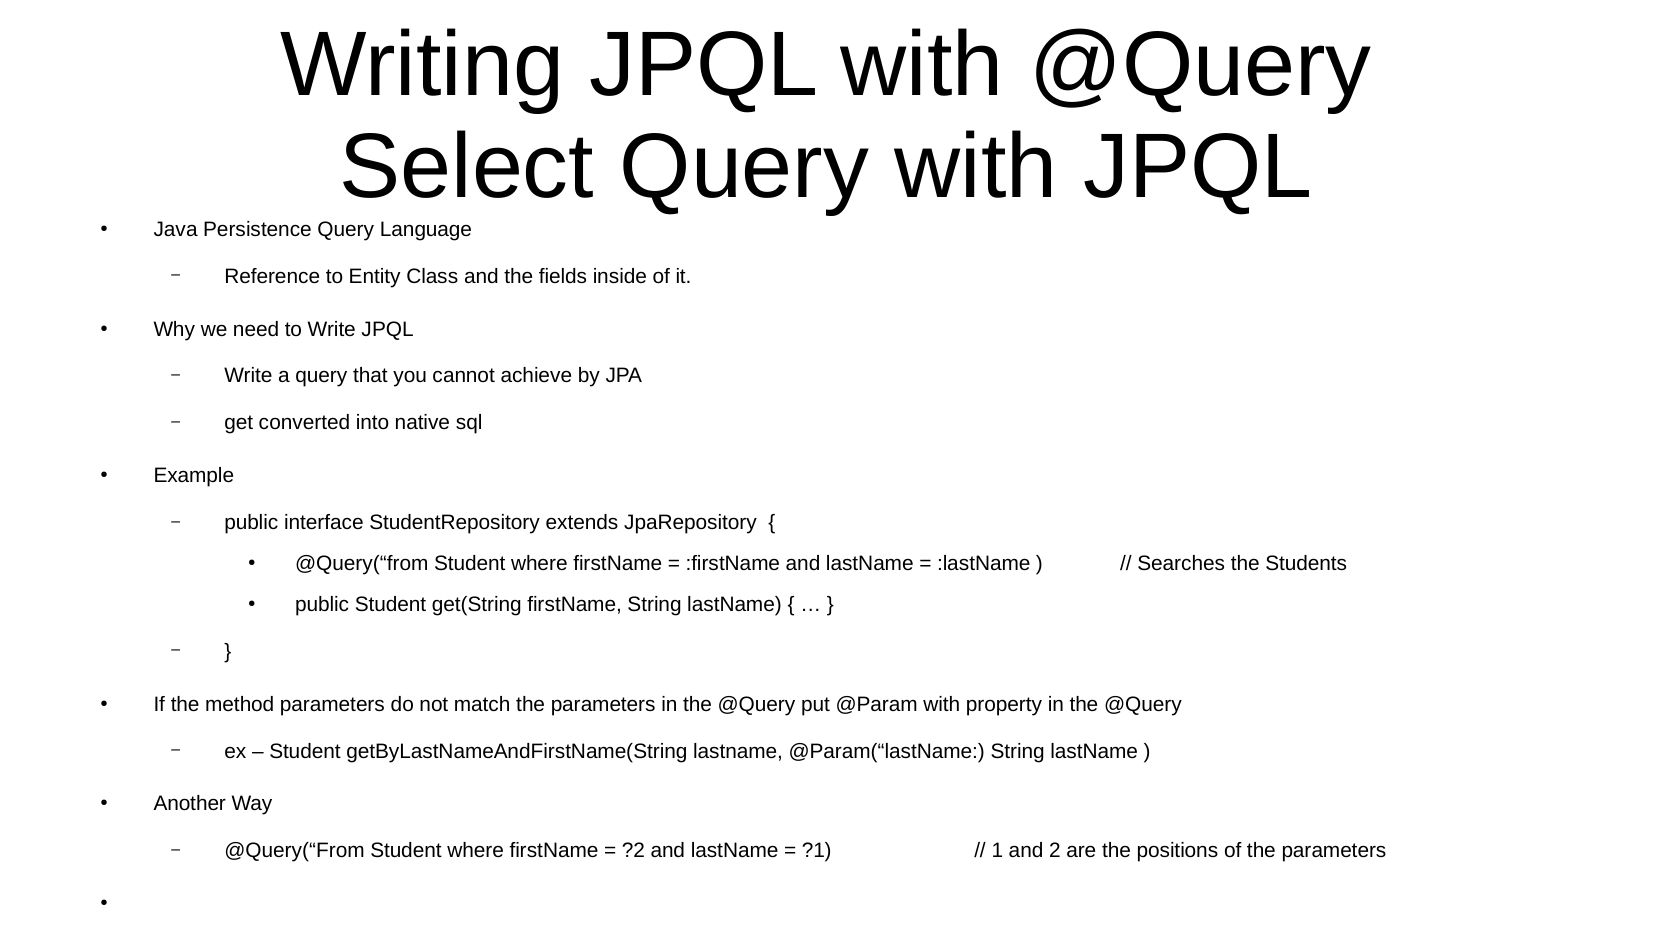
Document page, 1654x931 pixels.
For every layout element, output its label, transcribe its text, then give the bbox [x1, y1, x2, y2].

title Writing JPQL with @Query Select Query with JPQL [82, 12, 1571, 217]
list Java Persistence Query Language Reference to Entity Class and the fields inside of it. Why we need to Write JPQL Write a query that you cannot achieve by JPA get converted into native sql Example public interface StudentRepository extends JpaRepository { @Query(“from Student where firstName = :firstName and lastName = :lastName ) // Searches the Students public Student get(String firstName, String lastName) { … } } If the method parameters do not match the parameters in the @Query put @Param with property in the @Query ex – Student getByLastNameAndFirstName(String lastname, @Param(“lastName:) String lastName ) Another Way @Query(“From Student where firstName = ?2 and lastName = ?1) // 1 and 2 are the positions of the parameters [82, 217, 1636, 901]
